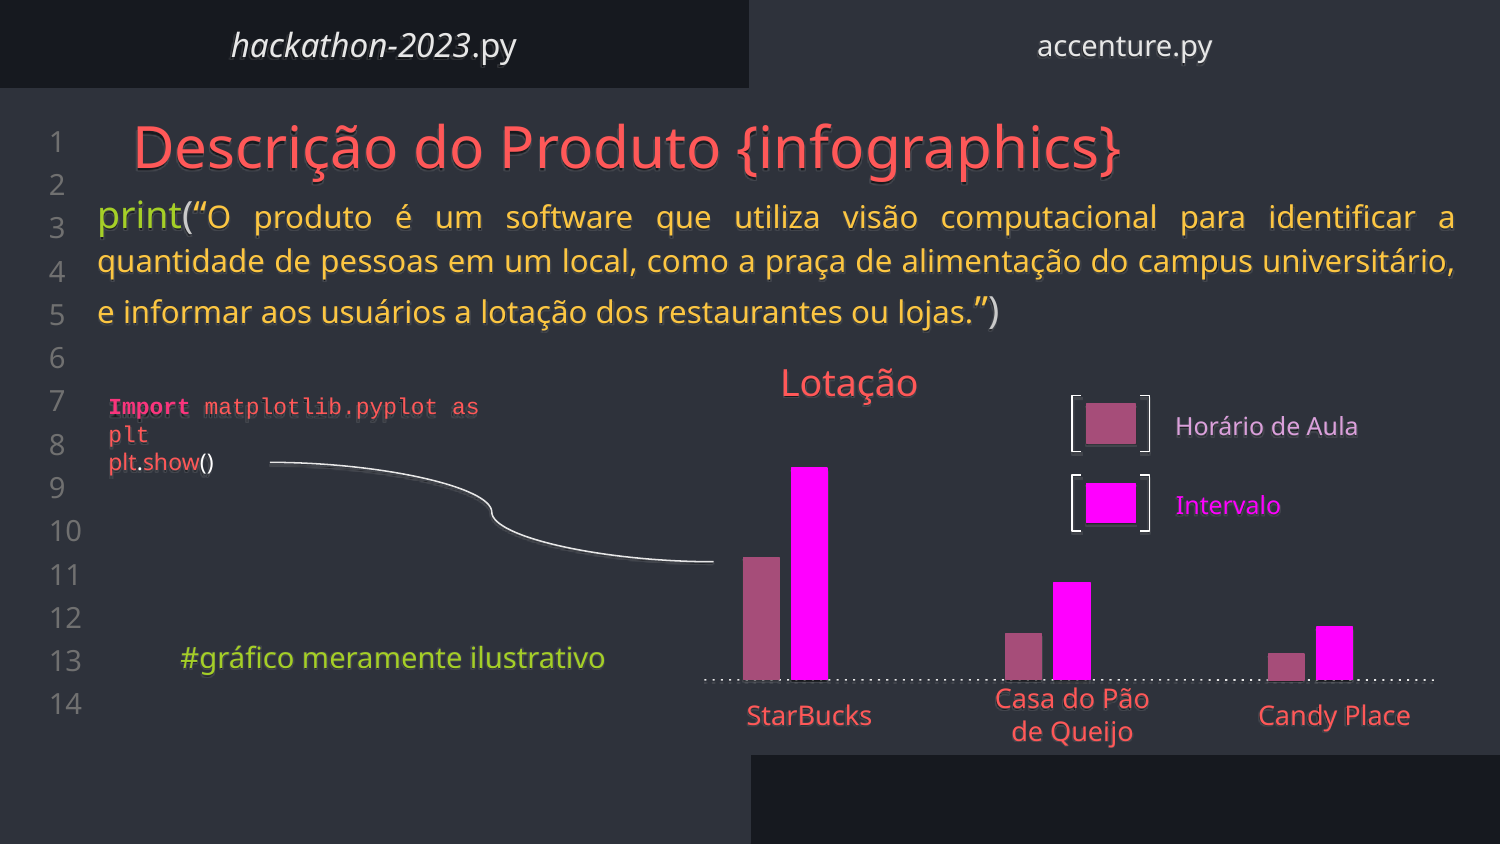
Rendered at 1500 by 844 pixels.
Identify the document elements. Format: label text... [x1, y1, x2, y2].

text_box [791, 468, 828, 680]
text_box Import matplotlib.pyplot as plt plt.show() [93, 429, 547, 476]
text_box hackathon-2023.py [0, 15, 749, 74]
text_box [1005, 633, 1042, 680]
text_box Candy Place [1242, 694, 1427, 734]
text_box #gráfico meramente ilustrativo [104, 623, 683, 689]
text_box StarBucks [717, 694, 902, 734]
text_box accenture.py [749, 15, 1500, 74]
text_box Casa do Pão de Queijo [966, 694, 1179, 734]
text_box [743, 557, 779, 680]
text_box [1086, 483, 1136, 523]
text_box Lotação [765, 363, 1062, 410]
title Descrição do Produto {infographics} [116, 95, 1383, 169]
text_box Intervalo [1160, 484, 1414, 524]
text_box [1316, 627, 1353, 680]
text_box Horário de Aula [1160, 394, 1440, 457]
text_box [1054, 582, 1090, 680]
list print(“O produto é um software que utiliza visão computacional para identificar a quantidade de pessoas em um local, como a praça de alimentação do campus universitário, e informar aos usuários a lotação dos restaurantes ou lojas.”) [82, 169, 1473, 381]
text_box [1268, 654, 1305, 680]
text_box [1086, 404, 1136, 444]
